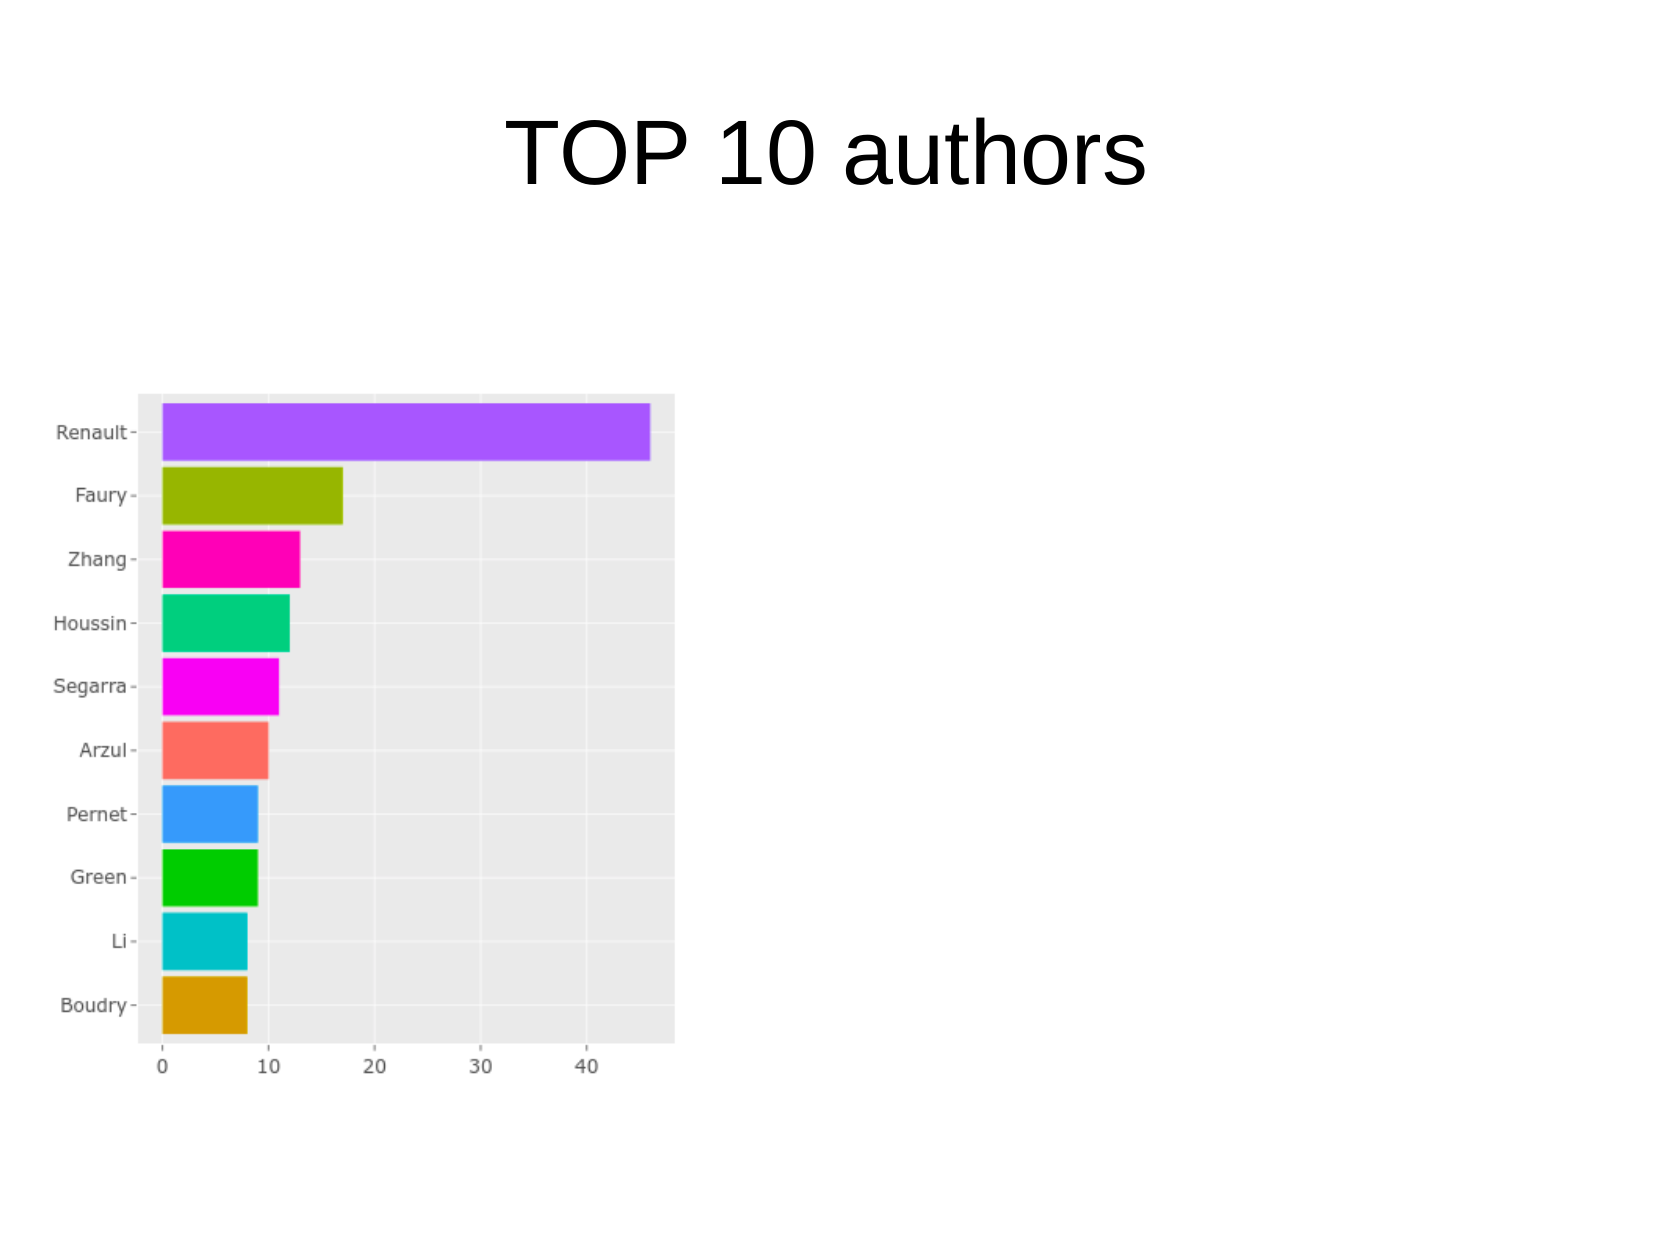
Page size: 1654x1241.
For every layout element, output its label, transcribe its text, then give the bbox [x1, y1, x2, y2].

picture [21, 355, 686, 1111]
title TOP 10 authors [82, 49, 1571, 257]
